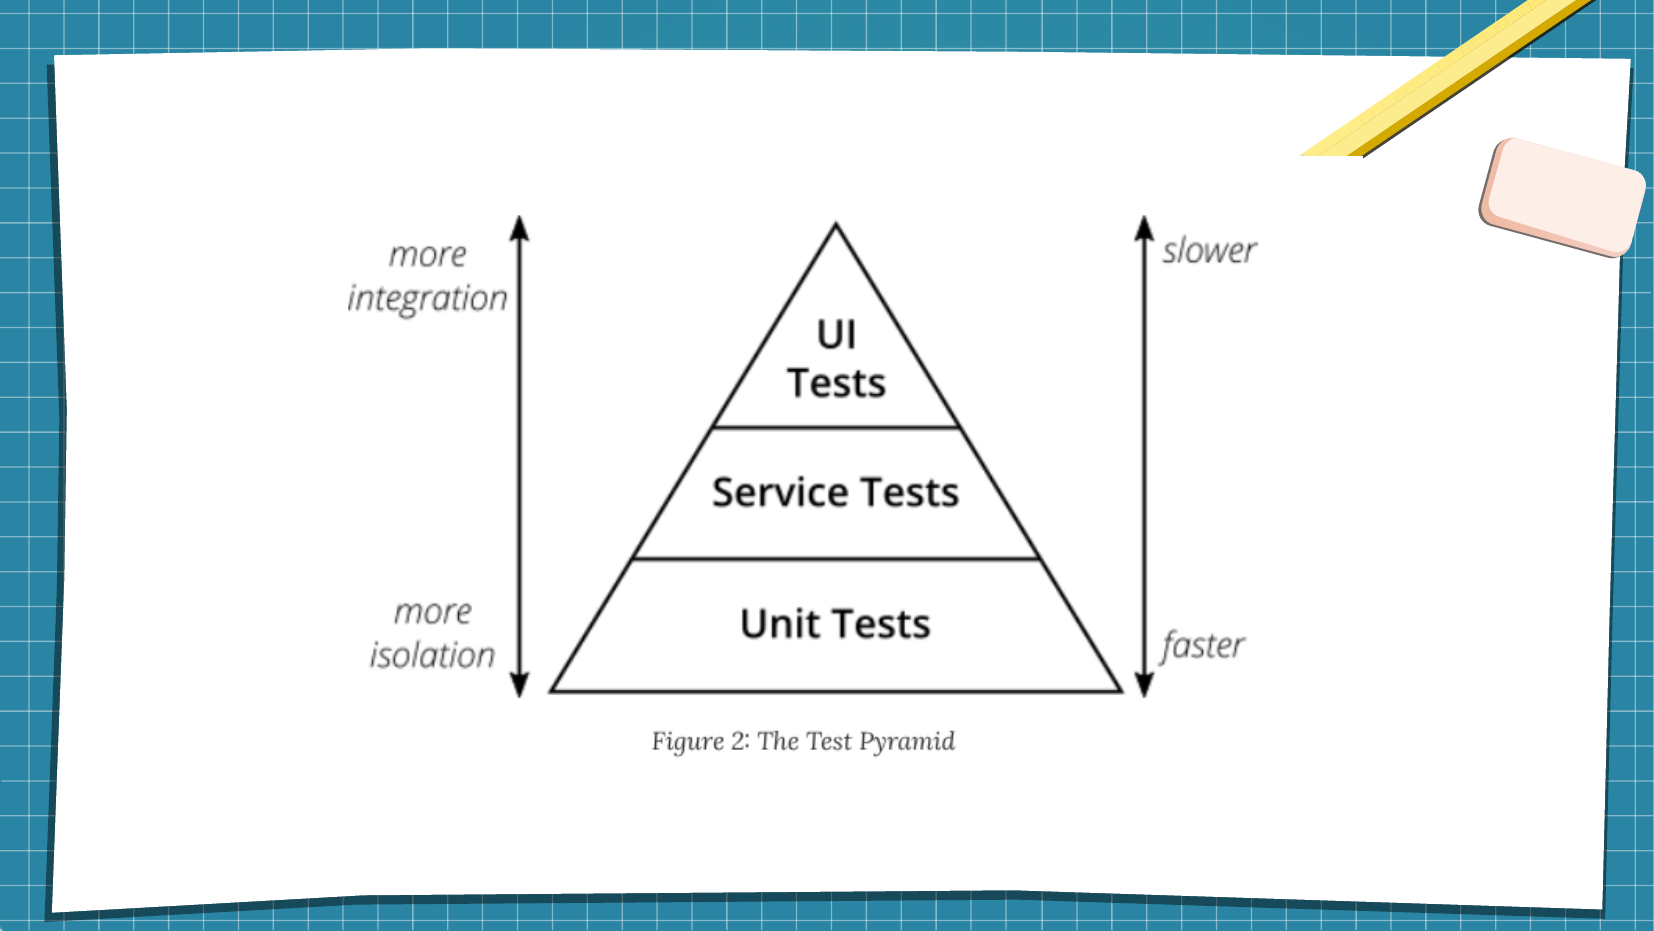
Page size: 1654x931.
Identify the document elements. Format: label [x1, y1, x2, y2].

picture [297, 156, 1363, 775]
